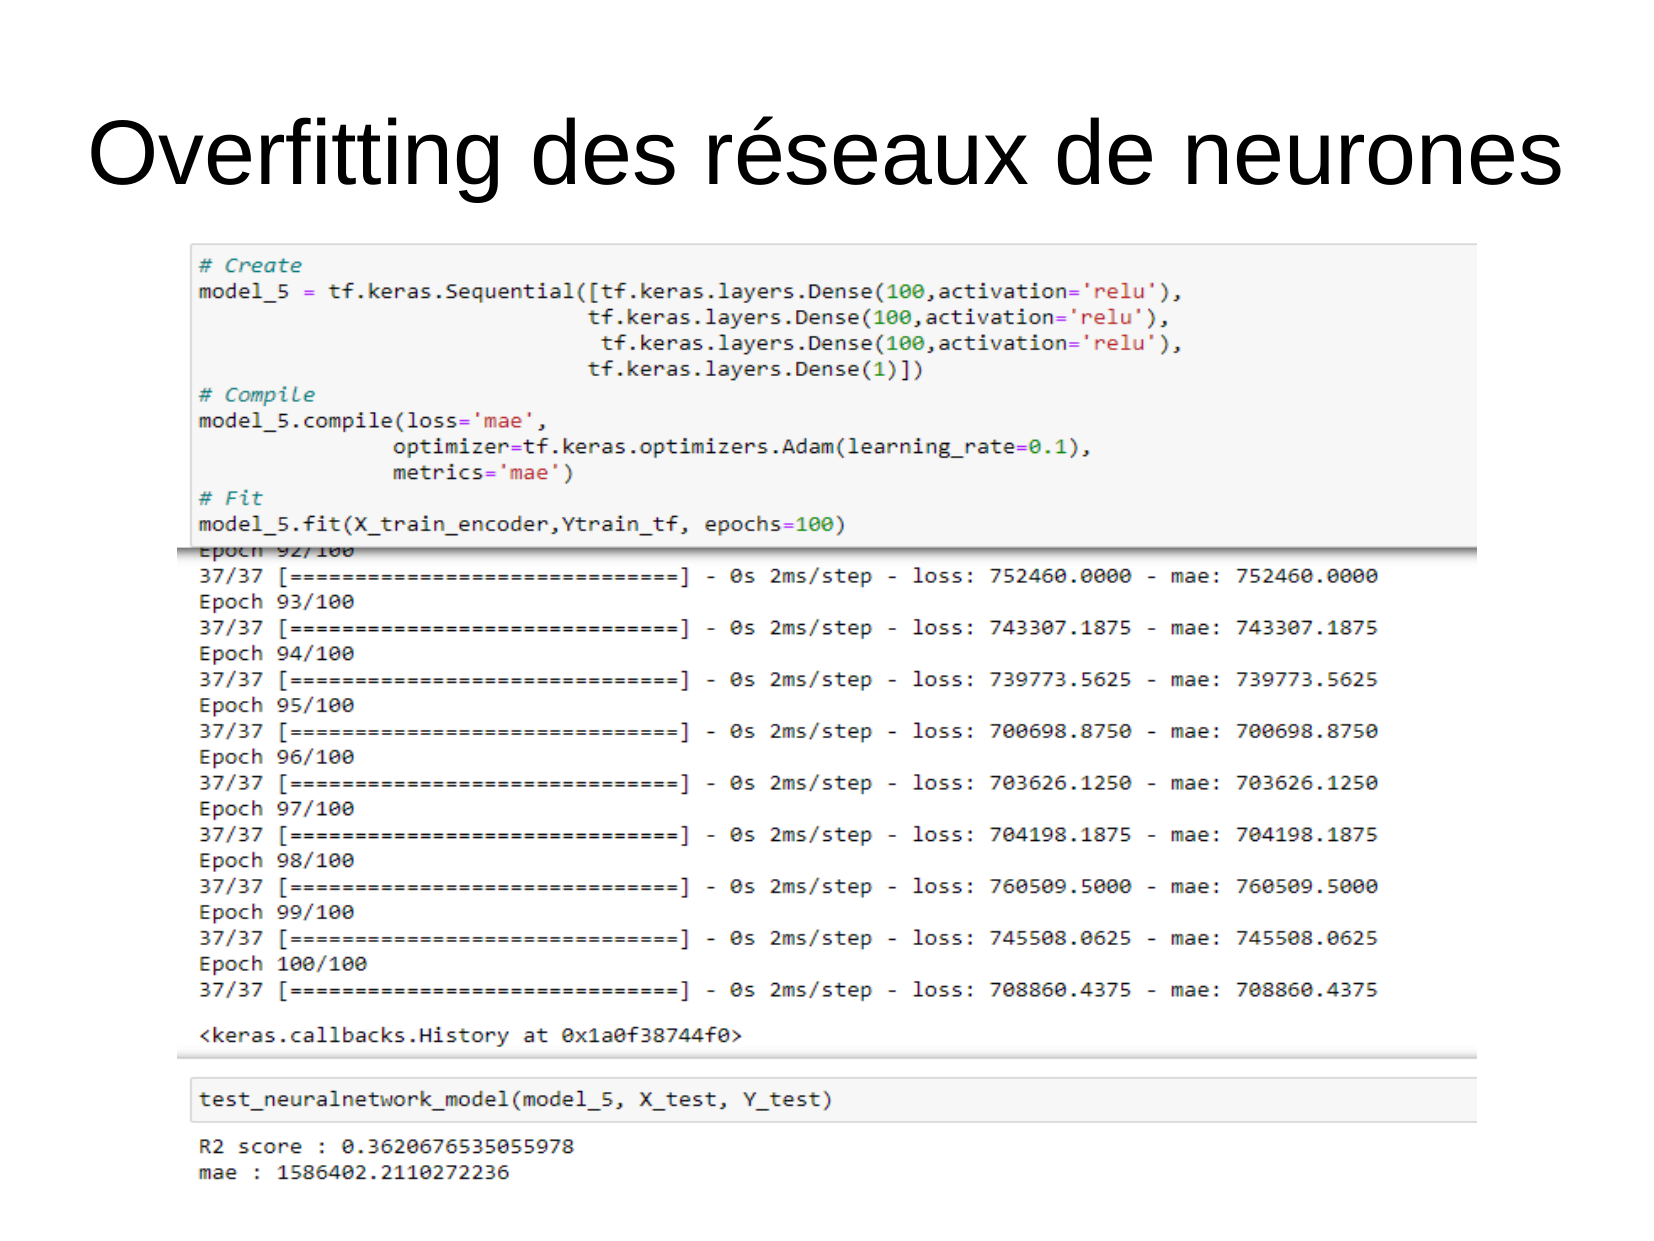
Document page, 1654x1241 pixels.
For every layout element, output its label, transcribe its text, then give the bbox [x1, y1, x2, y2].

picture [177, 236, 1477, 1193]
title Overfitting des réseaux de neurones [82, 49, 1571, 257]
